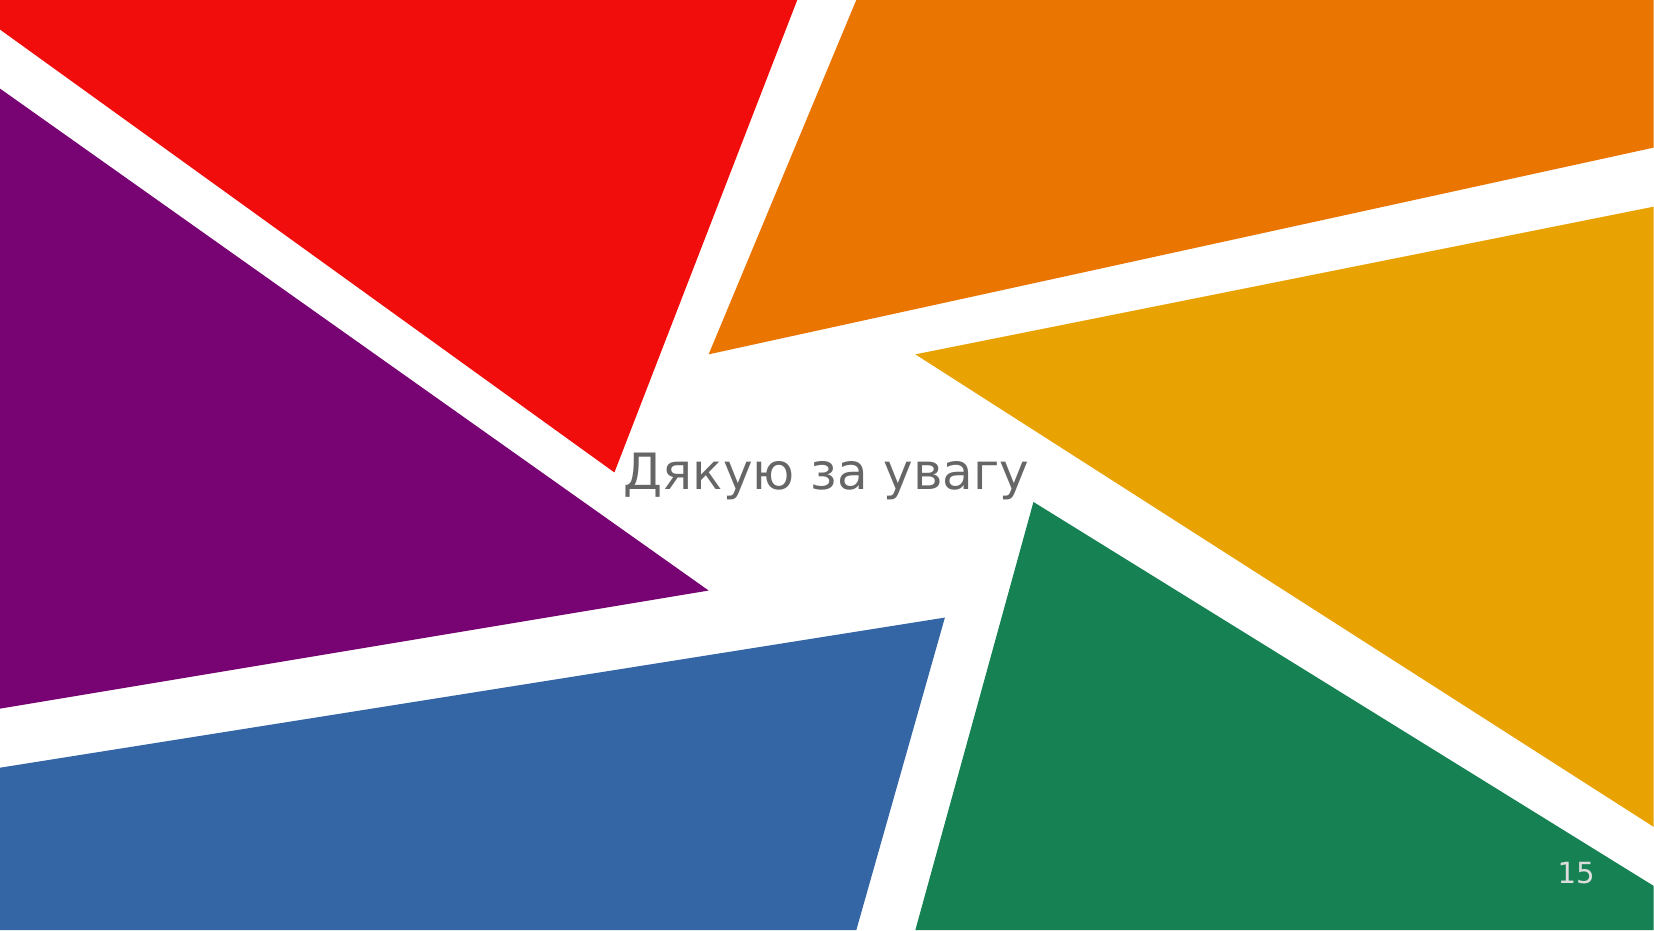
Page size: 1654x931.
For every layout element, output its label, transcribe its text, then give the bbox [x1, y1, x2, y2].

list Дякую за увагу [620, 442, 1034, 621]
